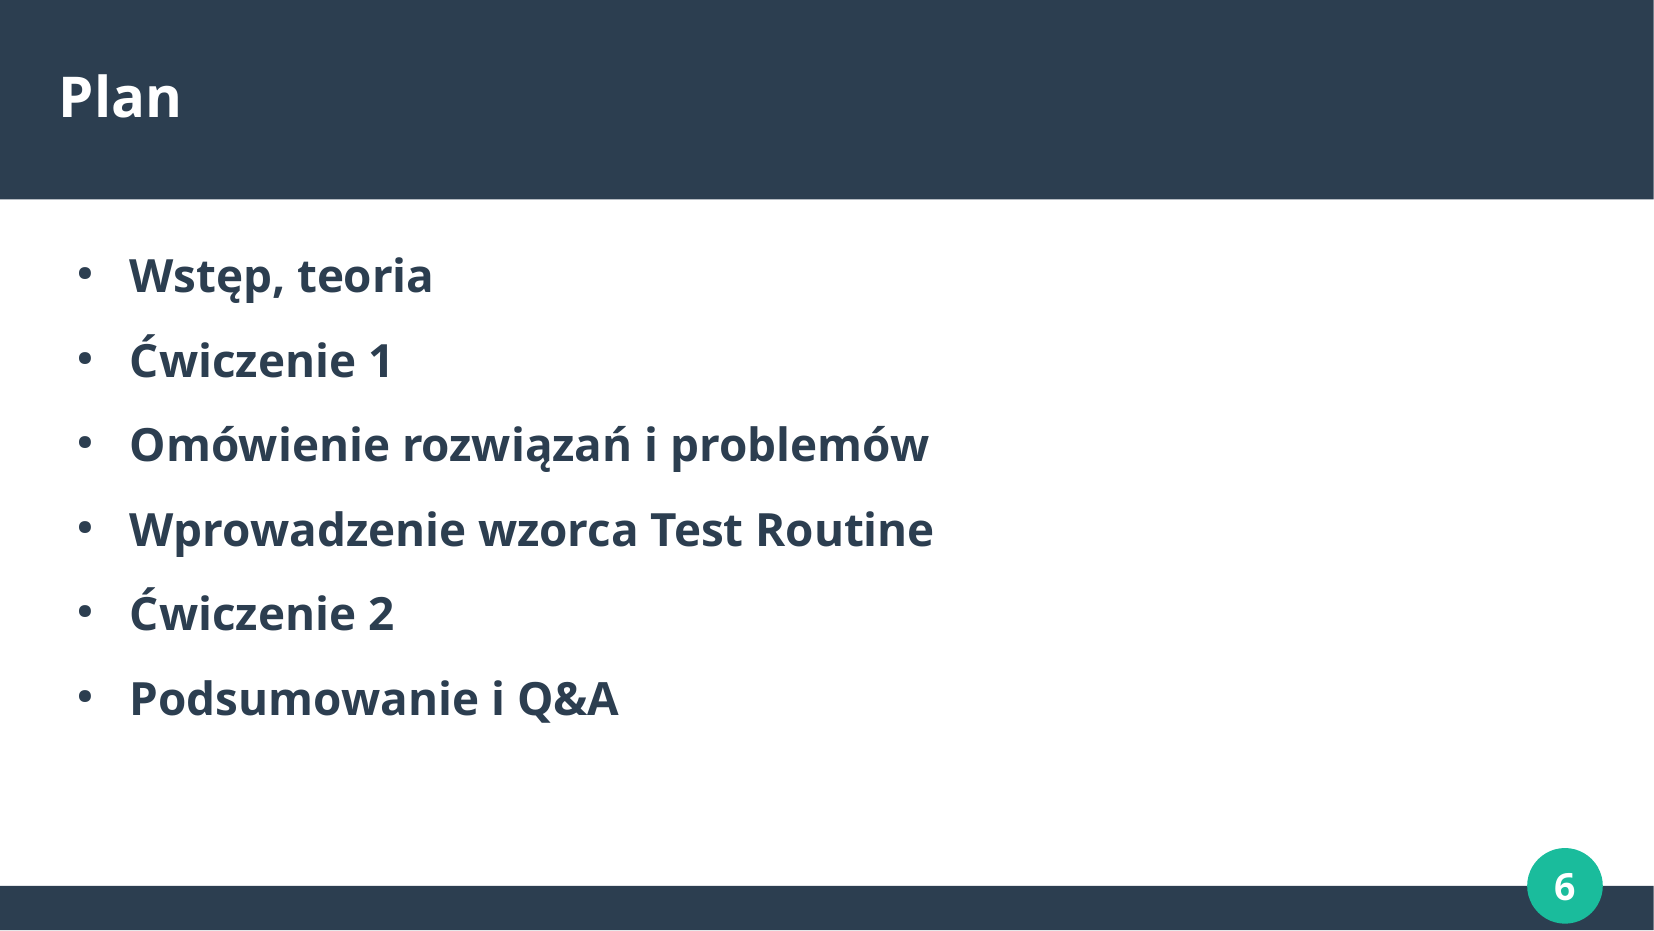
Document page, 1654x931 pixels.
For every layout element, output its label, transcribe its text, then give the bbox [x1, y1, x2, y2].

title Plan [59, 37, 1595, 156]
list Wstęp, teoria Ćwiczenie 1 Omówienie rozwiązań i problemów Wprowadzenie wzorca Test Routine Ćwiczenie 2 Podsumowanie i Q&A [59, 243, 1595, 864]
